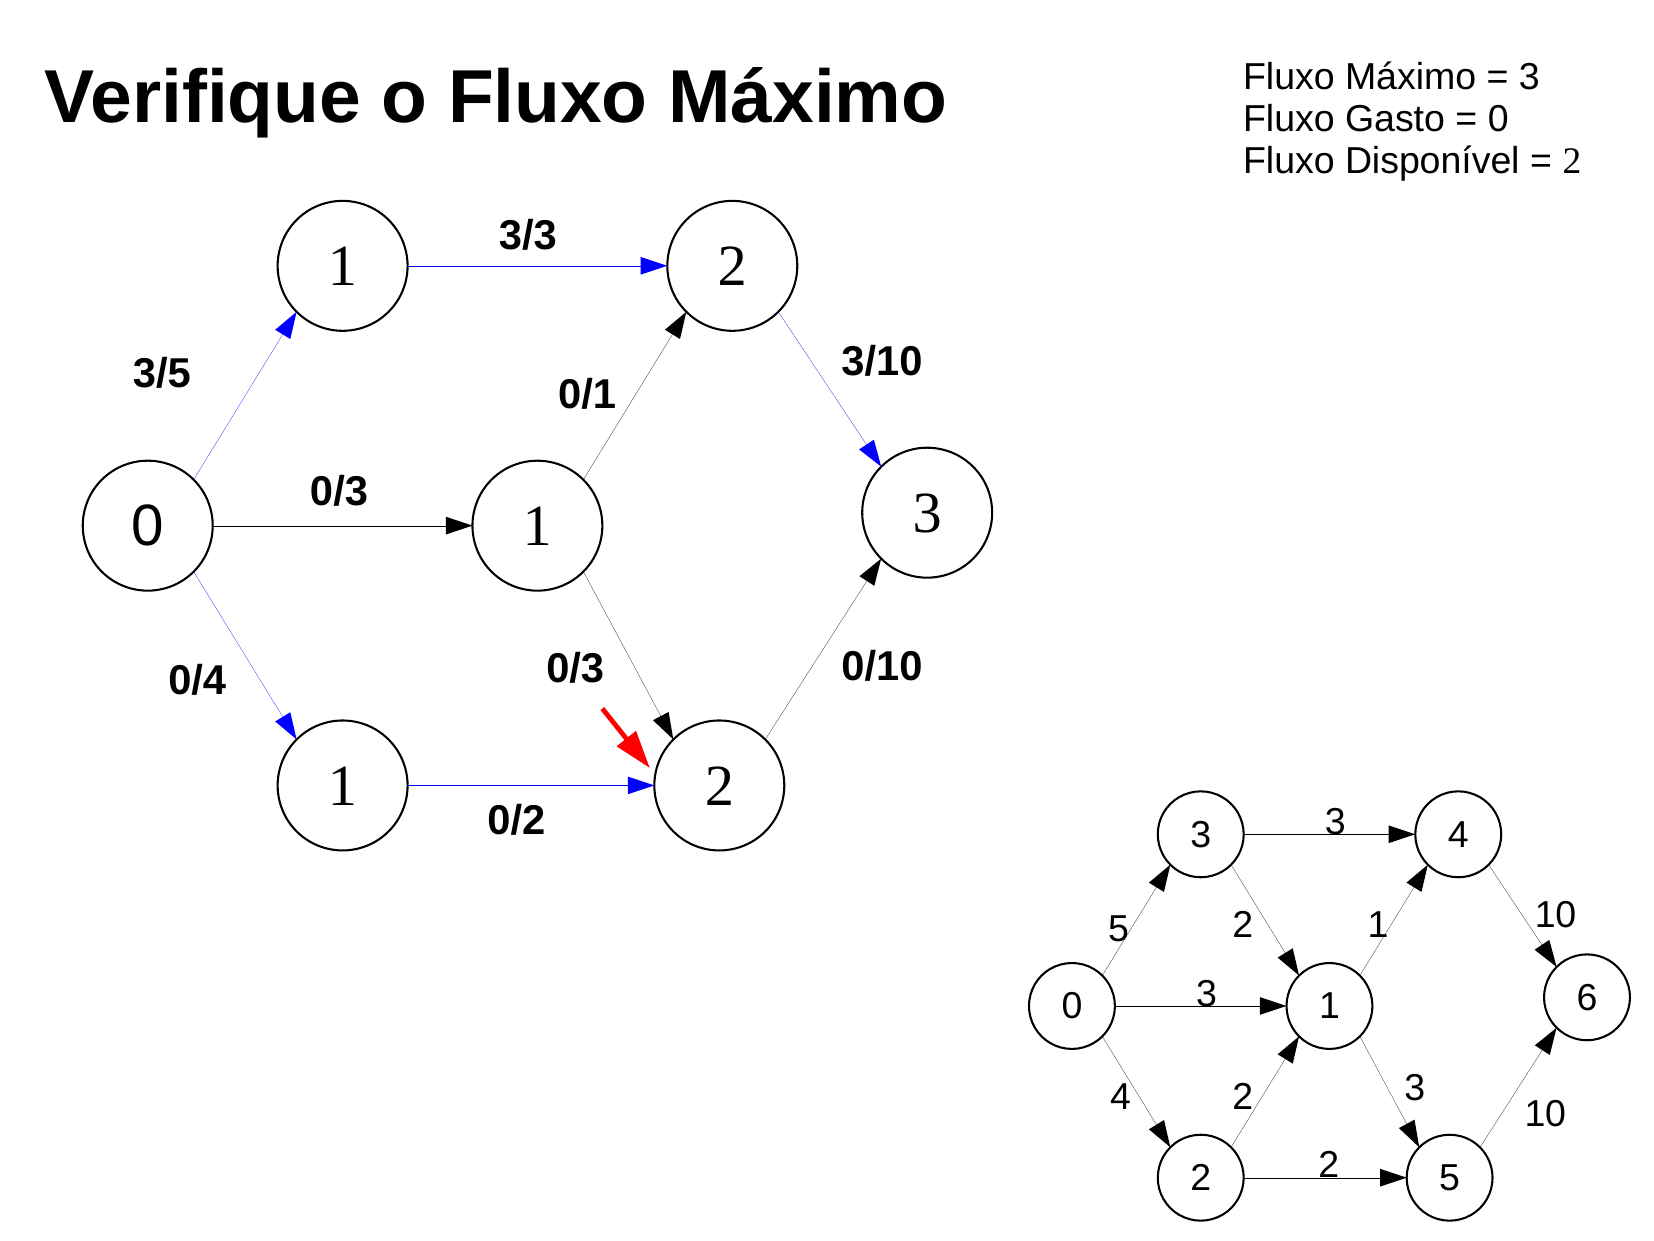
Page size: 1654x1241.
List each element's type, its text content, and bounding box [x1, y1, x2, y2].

text_box 1 [1286, 963, 1373, 1049]
text_box 5 [1406, 1134, 1493, 1221]
text_box 3 [1157, 791, 1244, 878]
text_box 0/10 [826, 635, 957, 697]
text_box 4 [1095, 1067, 1132, 1125]
text_box 2 [1217, 1067, 1255, 1125]
text_box 6 [1544, 955, 1630, 1041]
text_box Verifique o Fluxo Máximo [29, 47, 963, 147]
text_box 2 [1303, 1136, 1341, 1194]
text_box 3/3 [484, 204, 591, 266]
text_box 3/5 [118, 342, 225, 404]
text_box 2 [1157, 1134, 1244, 1221]
text_box 0 [1028, 963, 1115, 1049]
text_box 0/3 [531, 637, 638, 700]
text_box 6 [1582, 996, 1592, 1008]
text_box 10 [1520, 885, 1595, 985]
text_box 2 [667, 200, 798, 331]
text_box 3 [1389, 1059, 1427, 1116]
text_box 3 [862, 447, 993, 578]
text_box 0/3 [295, 460, 402, 522]
text_box 1 [472, 460, 603, 591]
text_box 5 [1093, 900, 1131, 958]
text_box 0/1 [543, 363, 650, 426]
text_box 3 [1181, 964, 1218, 1022]
text_box 1 [1352, 895, 1390, 953]
text_box 0 [82, 460, 213, 591]
text_box 4 [1415, 791, 1502, 878]
text_box 0/2 [472, 789, 579, 851]
text_box 0/4 [153, 649, 260, 711]
text_box 10 [1509, 1084, 1596, 1142]
text_box Fluxo Máximo = 3 Fluxo Gasto = 0 Fluxo Disponível = 2 [1228, 48, 1597, 189]
text_box 2 [1217, 895, 1255, 953]
text_box 2 [654, 720, 785, 851]
text_box 3 [1310, 792, 1347, 850]
text_box 3/10 [826, 330, 957, 393]
text_box 1 [277, 720, 408, 851]
text_box 1 [277, 200, 408, 331]
